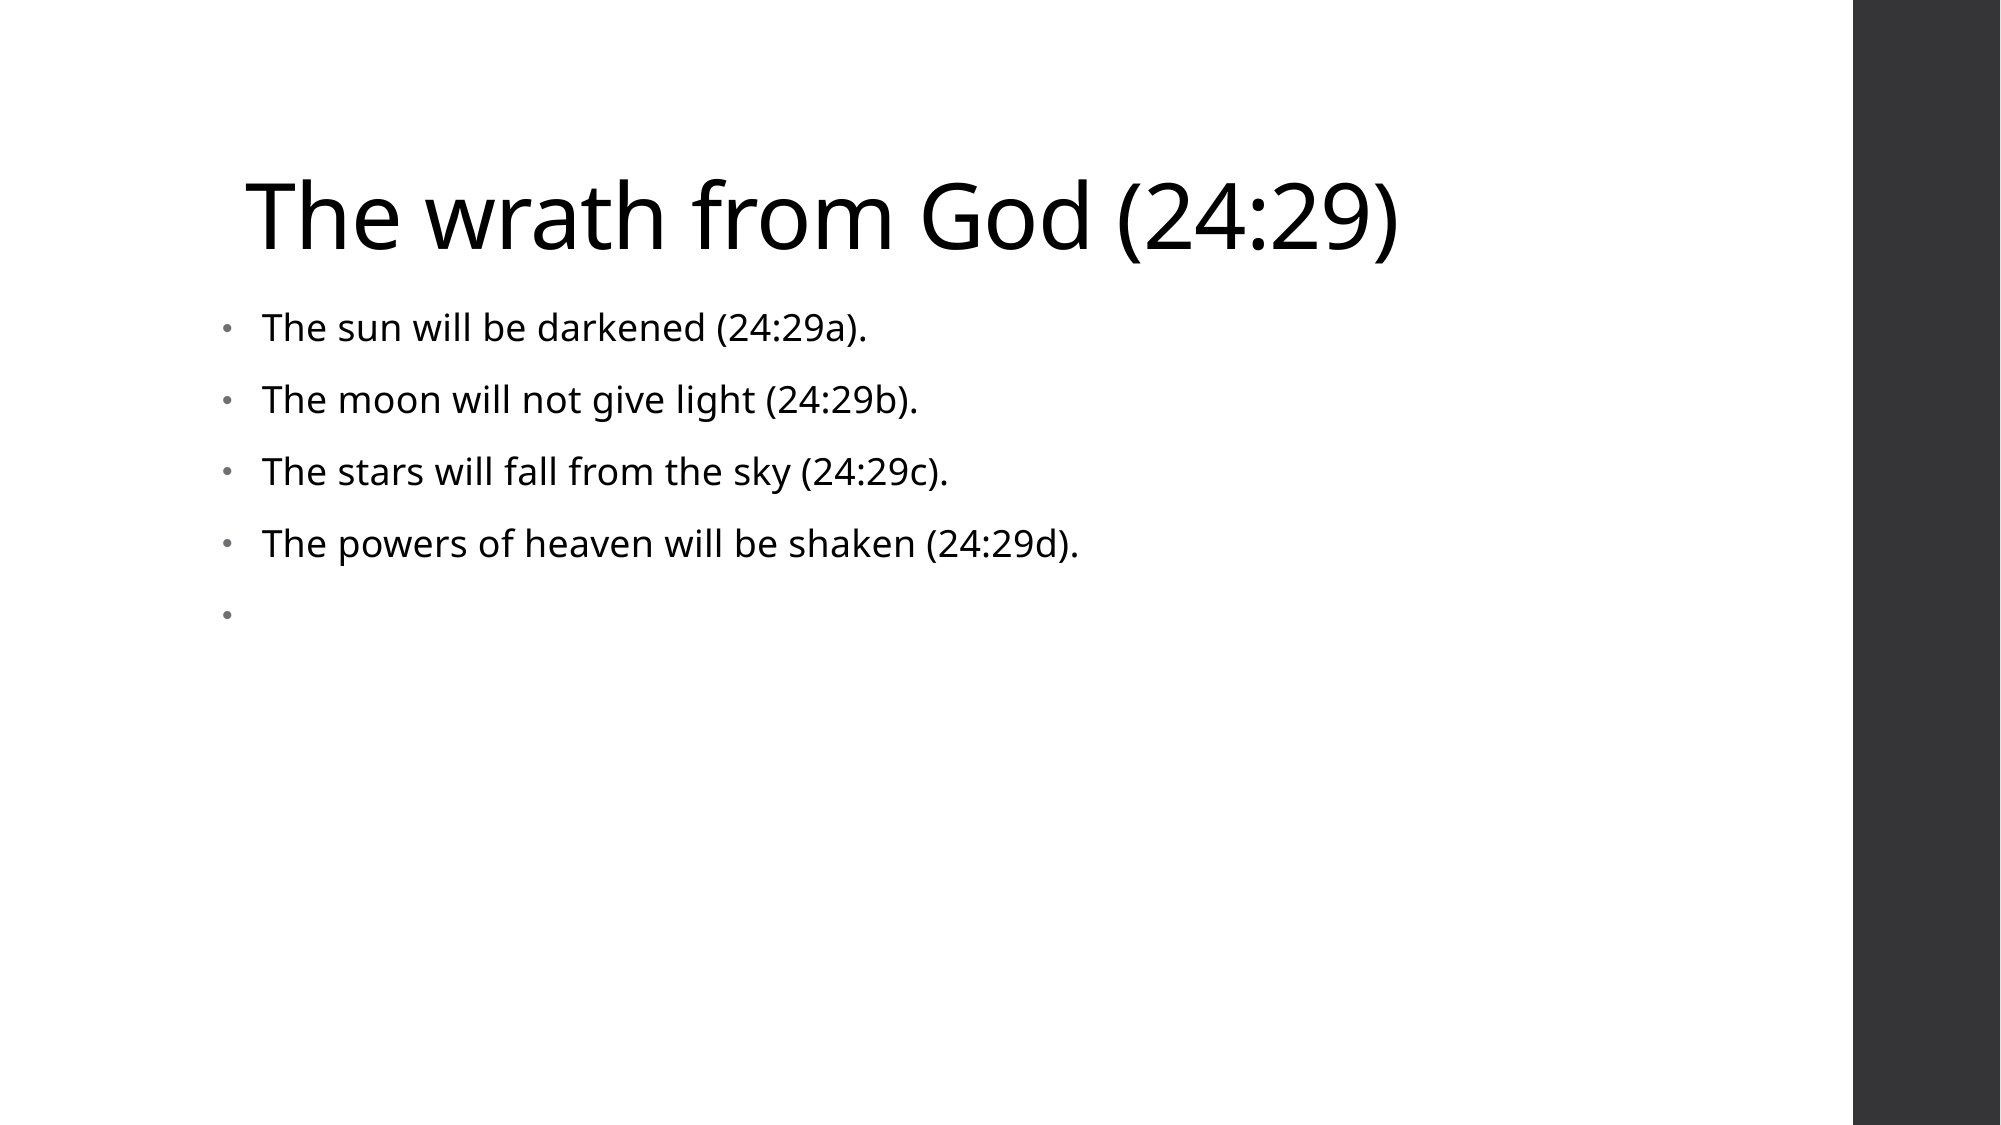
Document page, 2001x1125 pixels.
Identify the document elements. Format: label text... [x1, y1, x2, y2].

title The wrath from God (24:29) [206, 60, 1797, 278]
list The sun will be darkened (24:29a). The moon will not give light (24:29b). The stars will fall from the sky (24:29c). The powers of heaven will be shaken (24:29d). [206, 299, 1617, 1014]
